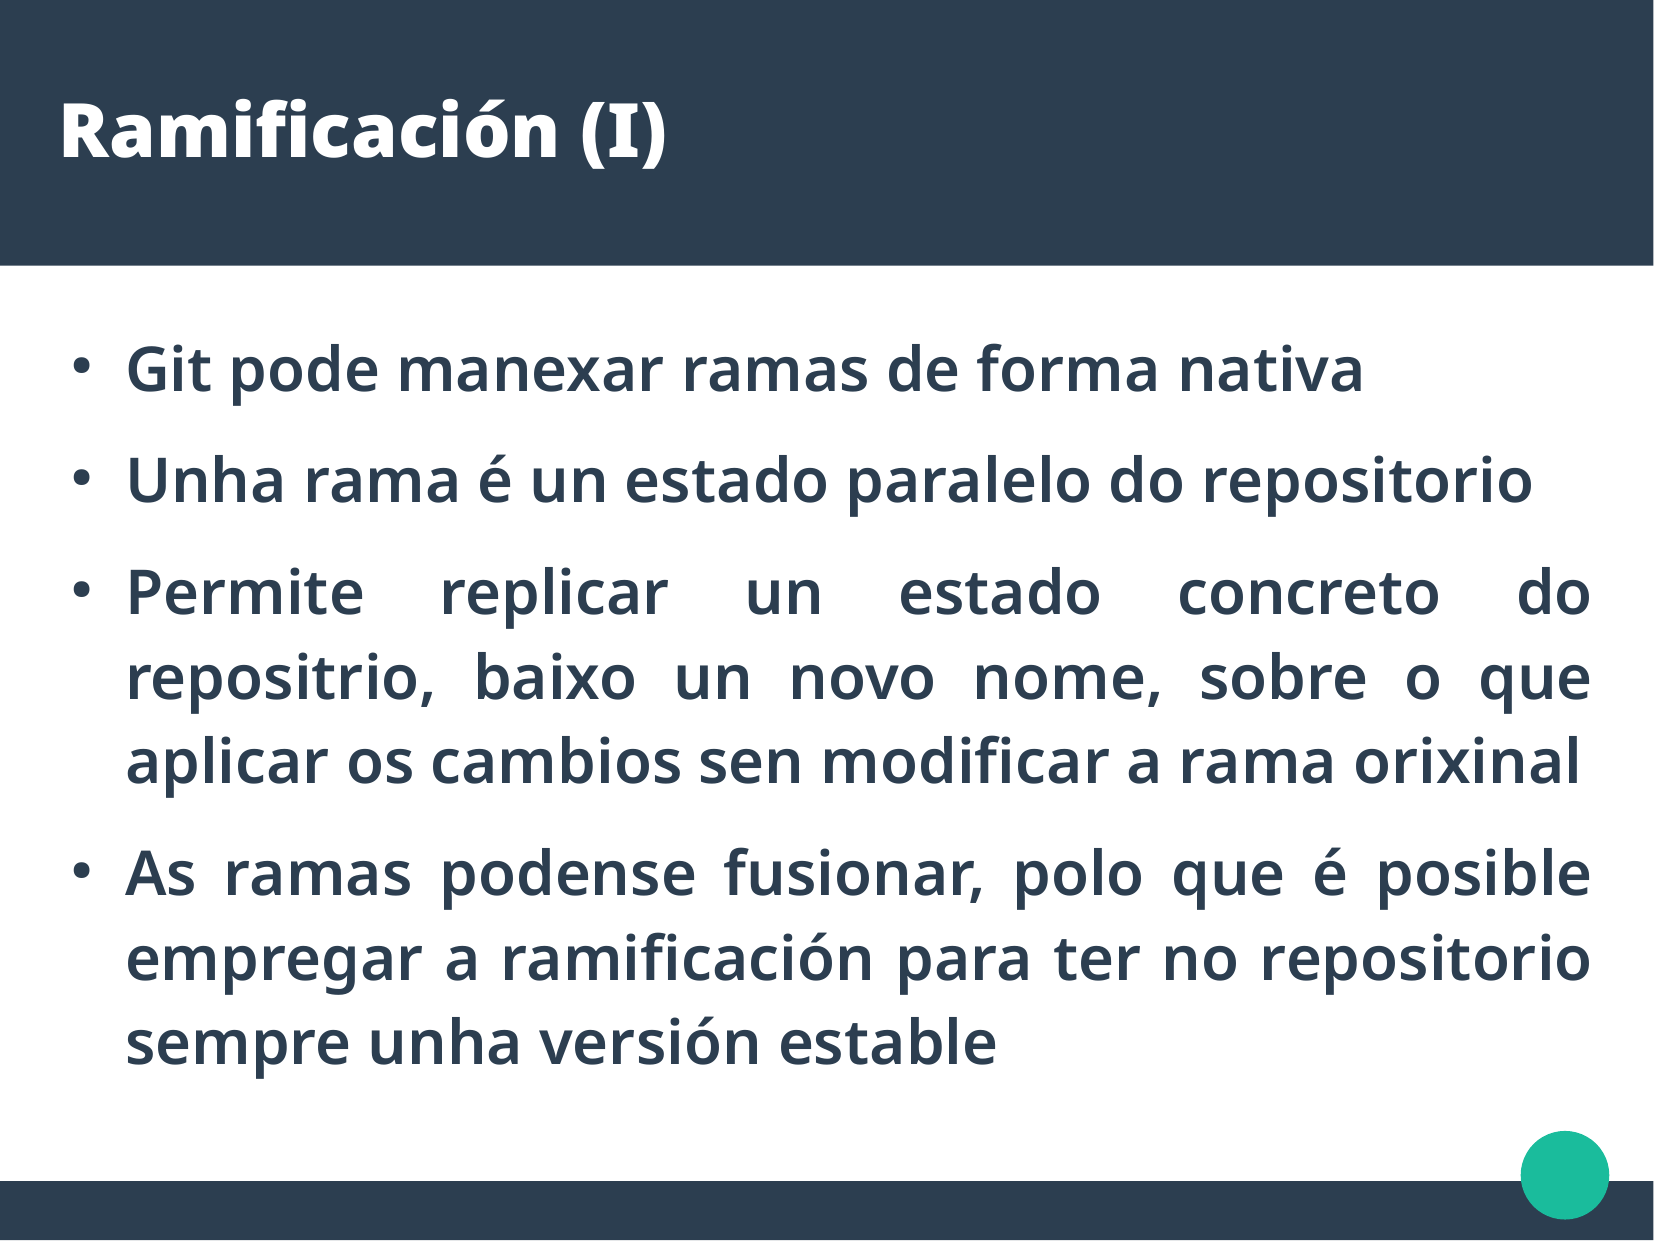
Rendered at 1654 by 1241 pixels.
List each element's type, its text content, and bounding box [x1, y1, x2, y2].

list Git pode manexar ramas de forma nativa Unha rama é un estado paralelo do repositorio Permite replicar un estado concreto do repositrio, baixo un novo nome, sobre o que aplicar os cambios sen modificar a rama orixinal As ramas podense fusionar, polo que é posible empregar a ramificación para ter no repositorio sempre unha versión estable [59, 324, 1595, 1152]
title Ramificación (I) [59, 49, 1595, 207]
